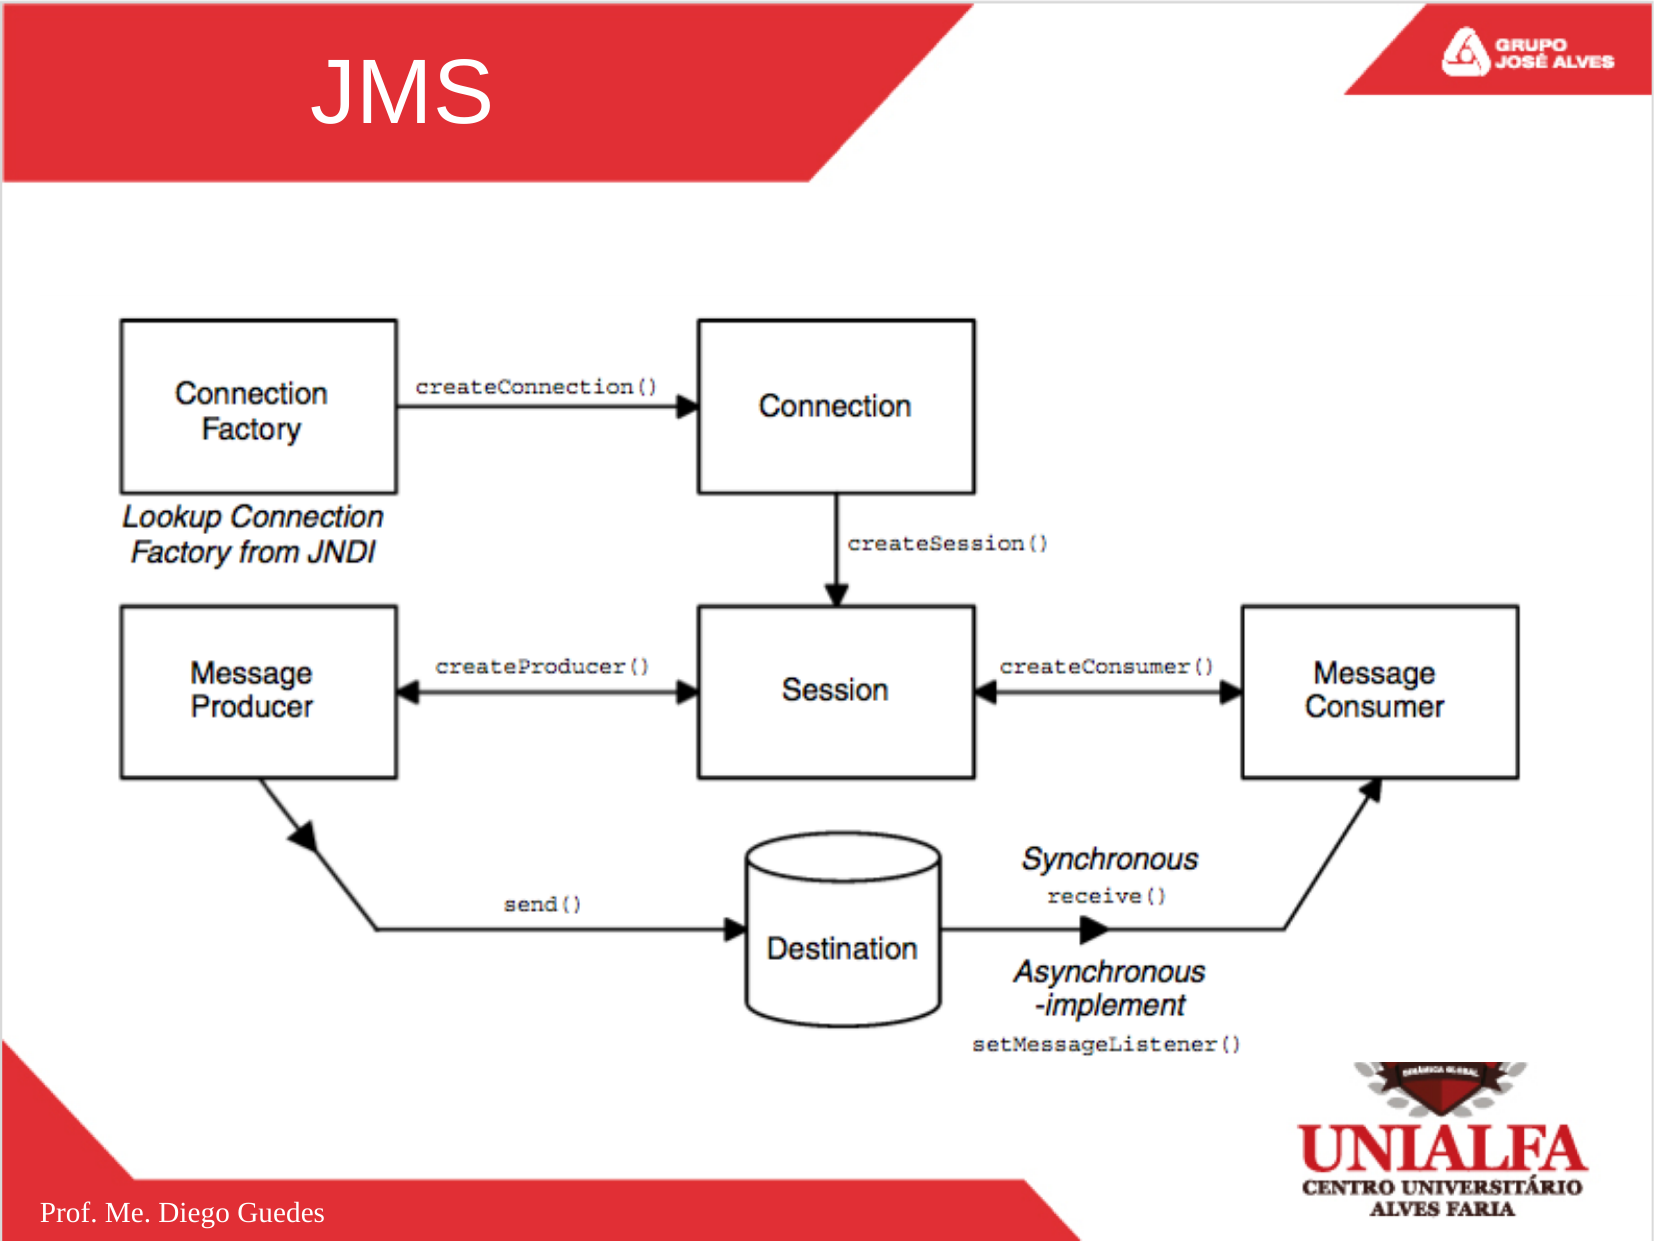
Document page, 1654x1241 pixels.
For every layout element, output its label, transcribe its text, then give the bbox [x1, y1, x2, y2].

title JMS [6, 11, 799, 174]
picture [0, 0, 1654, 1241]
